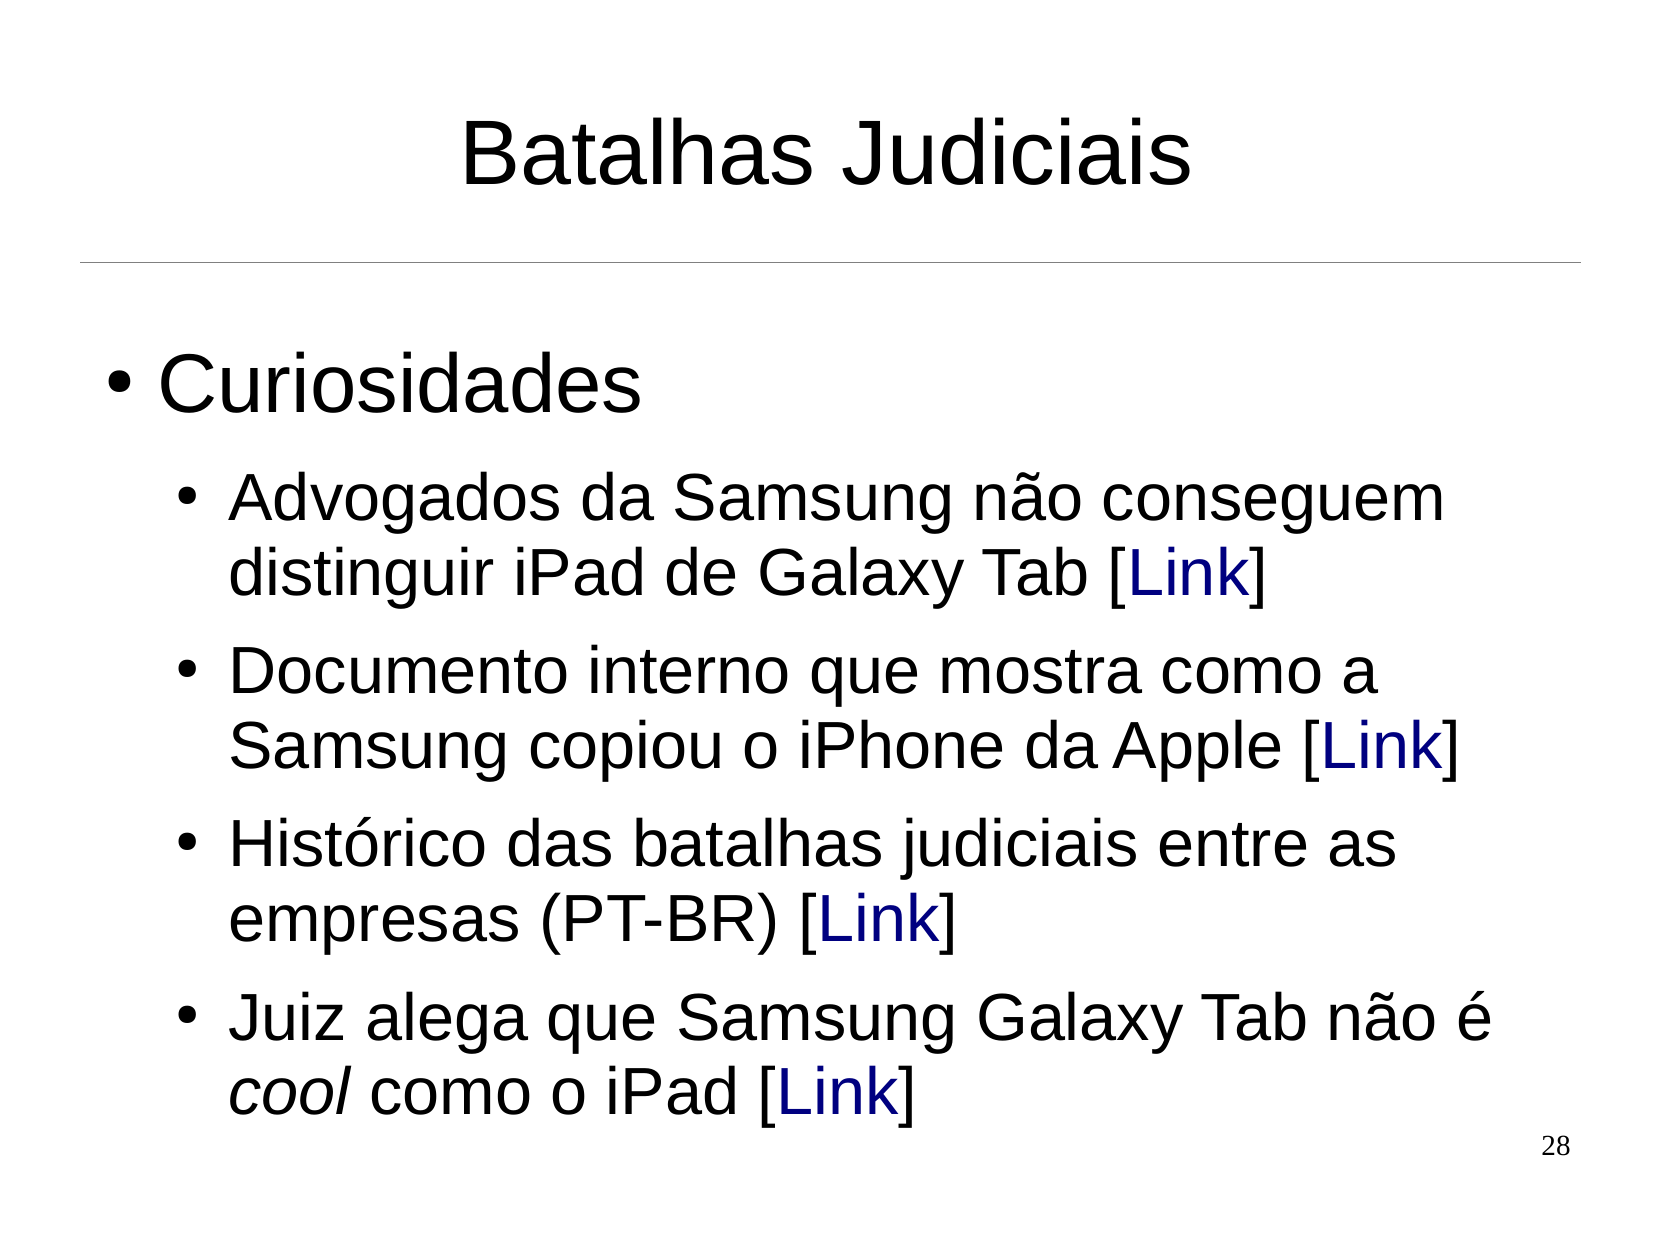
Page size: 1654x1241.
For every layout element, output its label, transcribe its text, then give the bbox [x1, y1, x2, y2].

list Curiosidades Advogados da Samsung não conseguem distinguir iPad de Galaxy Tab [Link] Documento interno que mostra como a Samsung copiou o iPhone da Apple [Link] Histórico das batalhas judiciais entre as empresas (PT-BR) [Link] Juiz alega que Samsung Galaxy Tab não é cool como o iPad [Link] [86, 337, 1576, 1241]
title Batalhas Judiciais [82, 49, 1571, 257]
